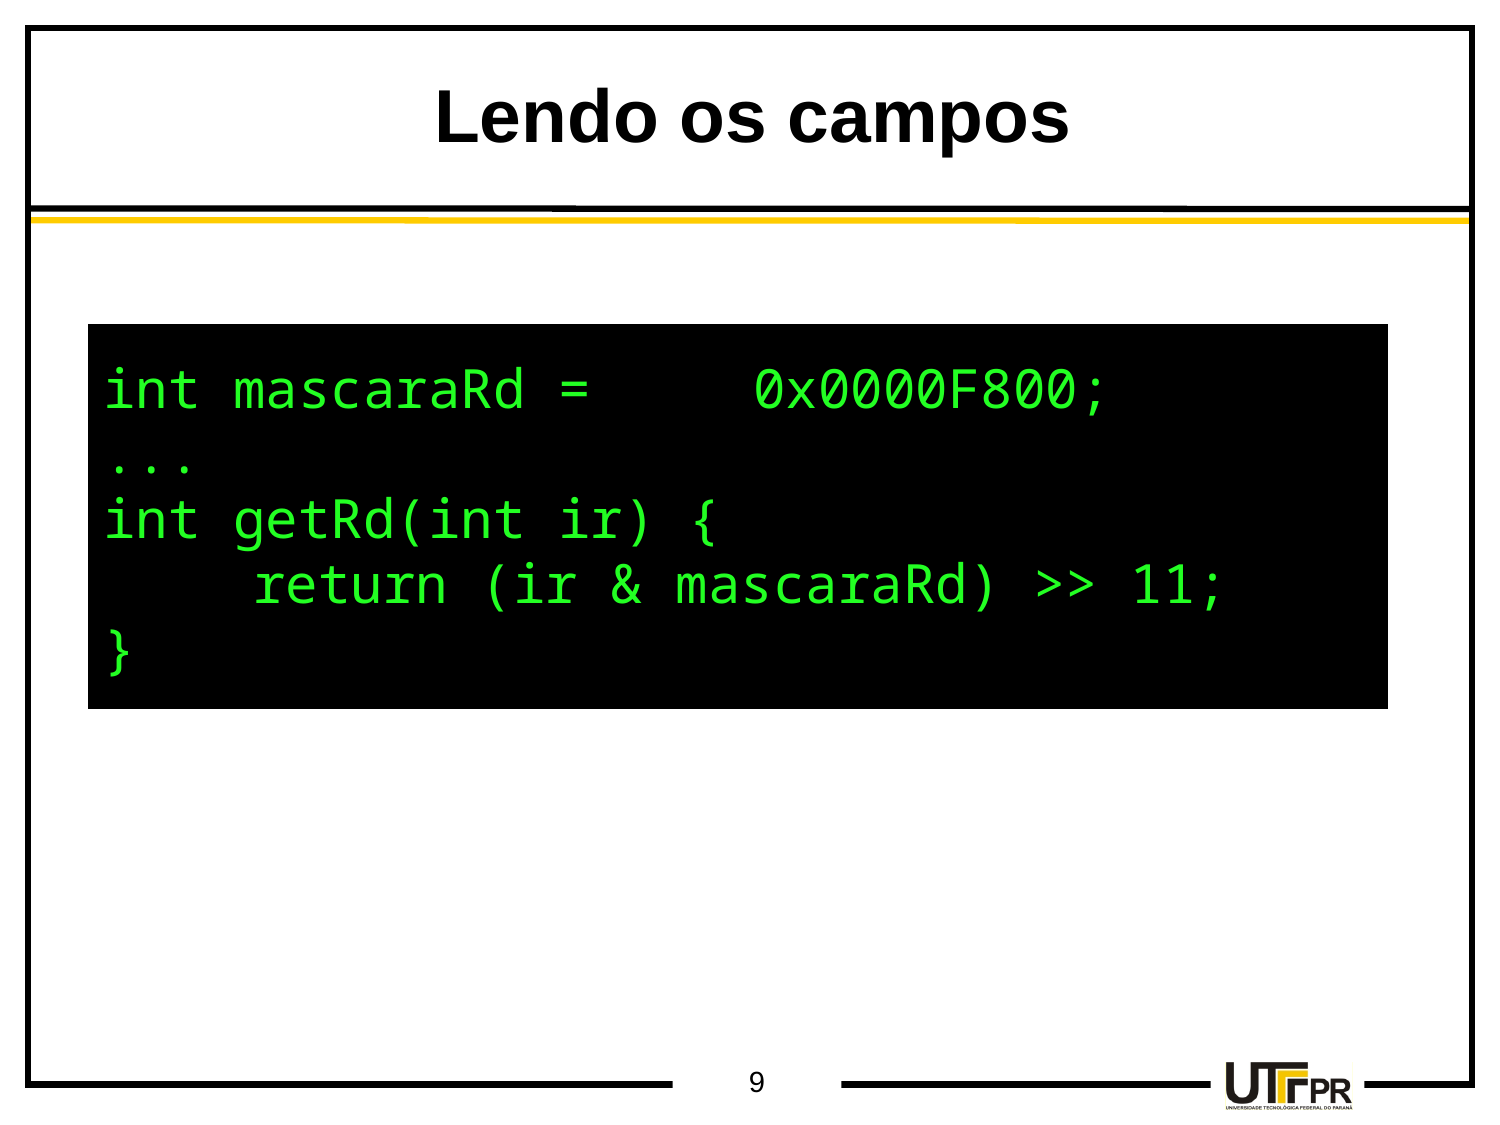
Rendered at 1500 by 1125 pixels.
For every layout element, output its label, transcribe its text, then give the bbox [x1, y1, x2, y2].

text_box int mascaraRd = 0x0000F800; ... int getRd(int ir) { return (ir & mascaraRd) >> 11; } [88, 324, 1388, 709]
title Lendo os campos [29, 29, 1477, 207]
picture [1225, 1062, 1353, 1110]
